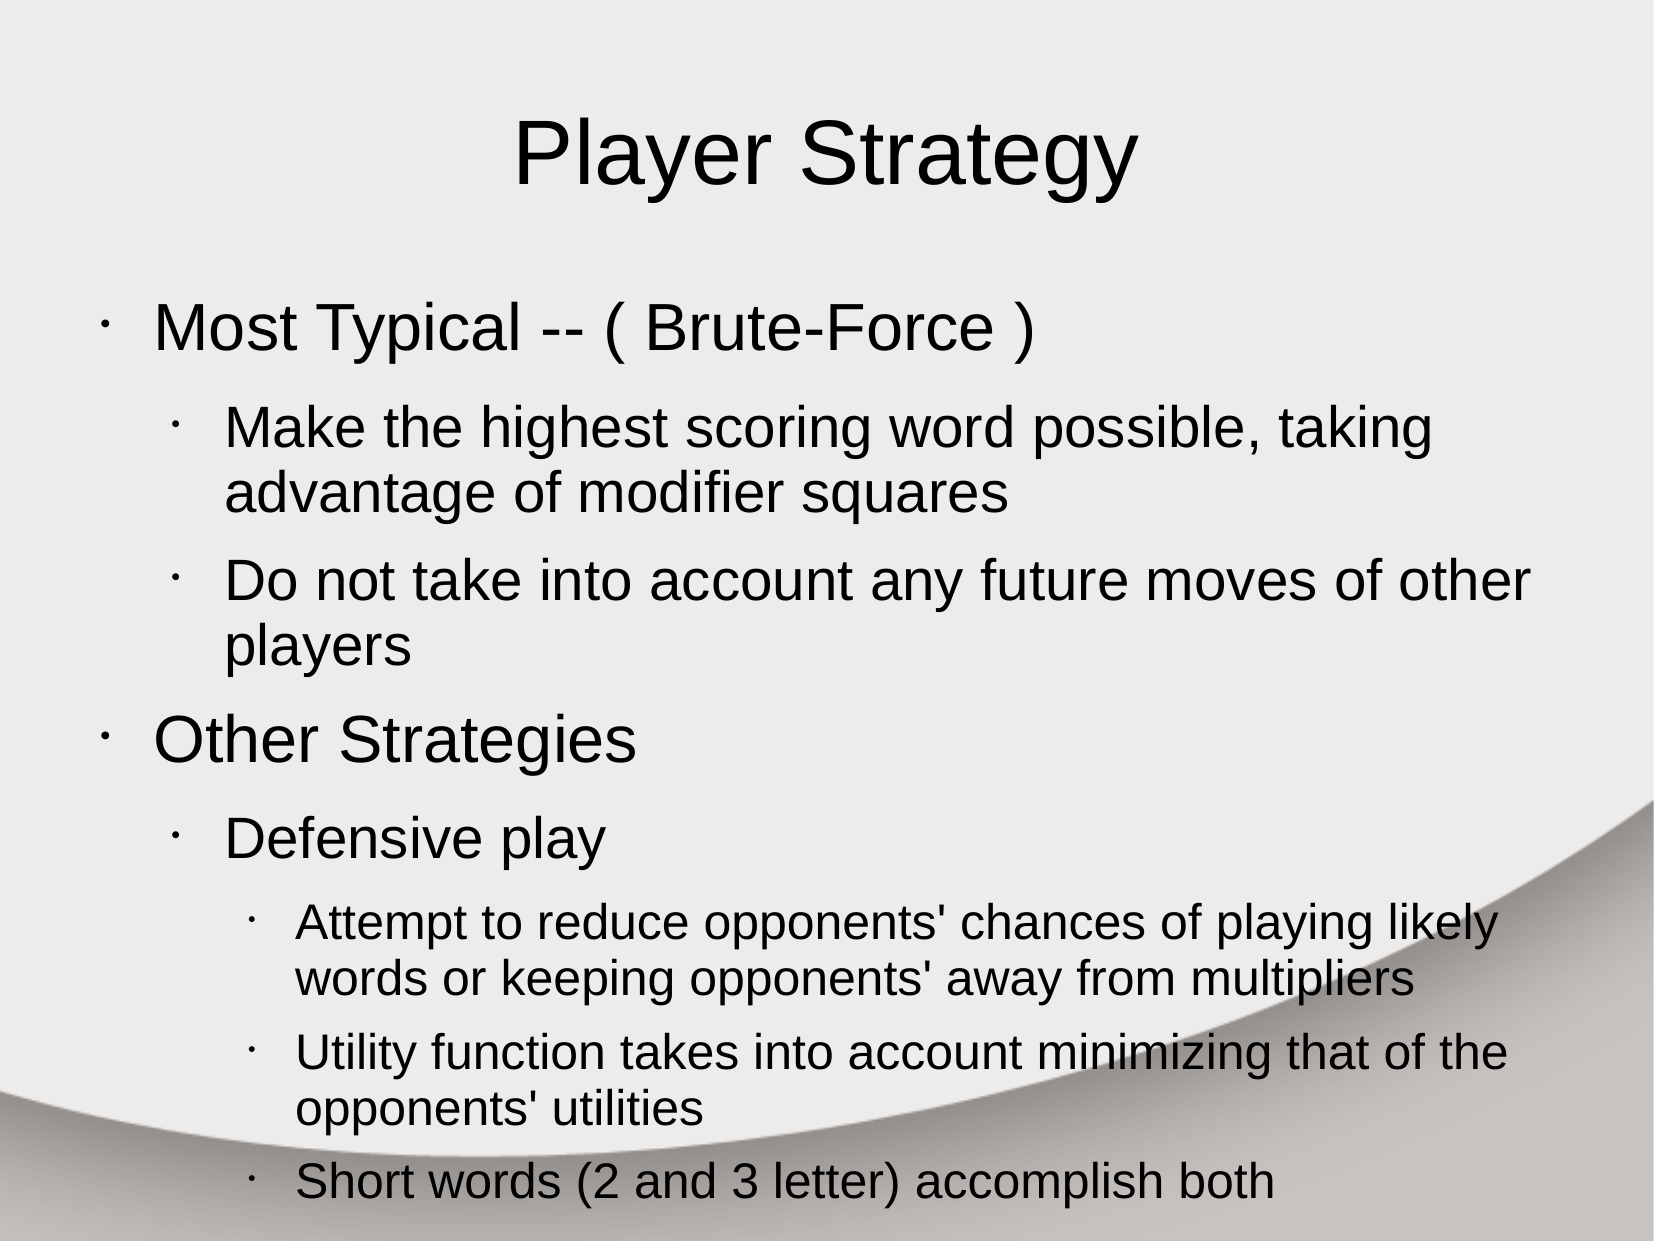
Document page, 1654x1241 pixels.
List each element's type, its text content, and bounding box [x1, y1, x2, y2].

picture [0, 0, 1654, 1241]
title Player Strategy [82, 56, 1571, 250]
list Most Typical -- ( Brute-Force ) Make the highest scoring word possible, taking advantage of modifier squares Do not take into account any future moves of other players Other Strategies Defensive play Attempt to reduce opponents' chances of playing likely words or keeping opponents' away from multipliers Utility function takes into account minimizing that of the opponents' utilities Short words (2 and 3 letter) accomplish both [82, 290, 1571, 1208]
